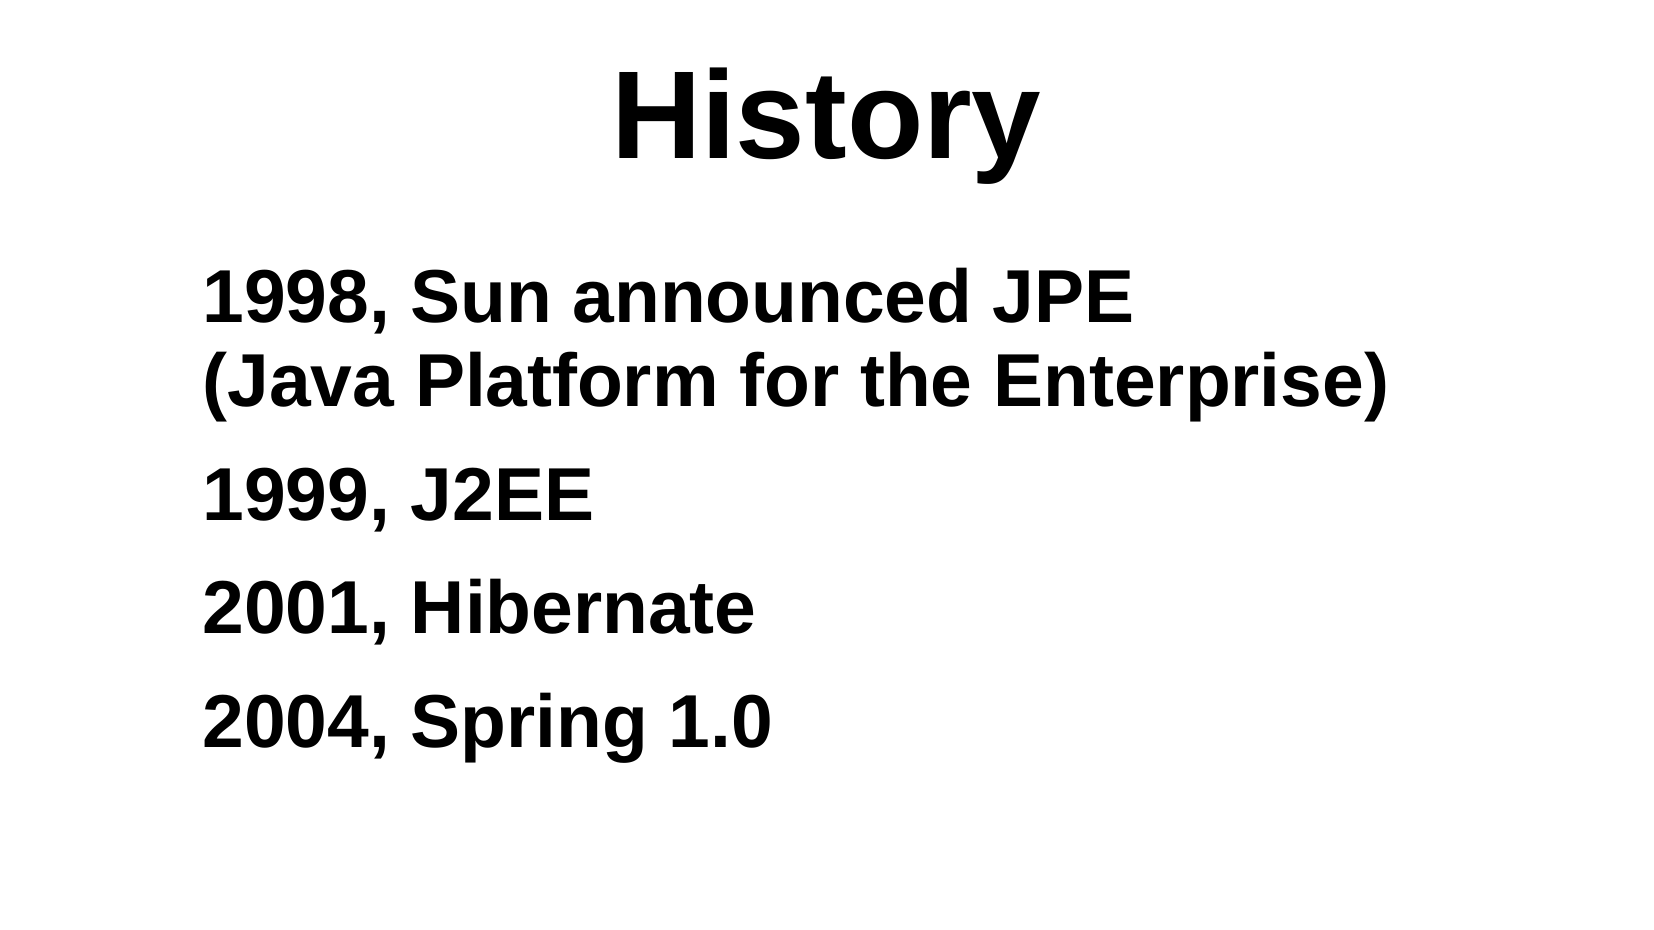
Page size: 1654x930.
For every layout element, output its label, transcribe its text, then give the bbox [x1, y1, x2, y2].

title History [82, 37, 1571, 193]
list 1998, Sun announced JPE (Java Platform for the Enterprise) 1999, J2EE 2001, Hibernate 2004, Spring 1.0 [202, 254, 1455, 795]
